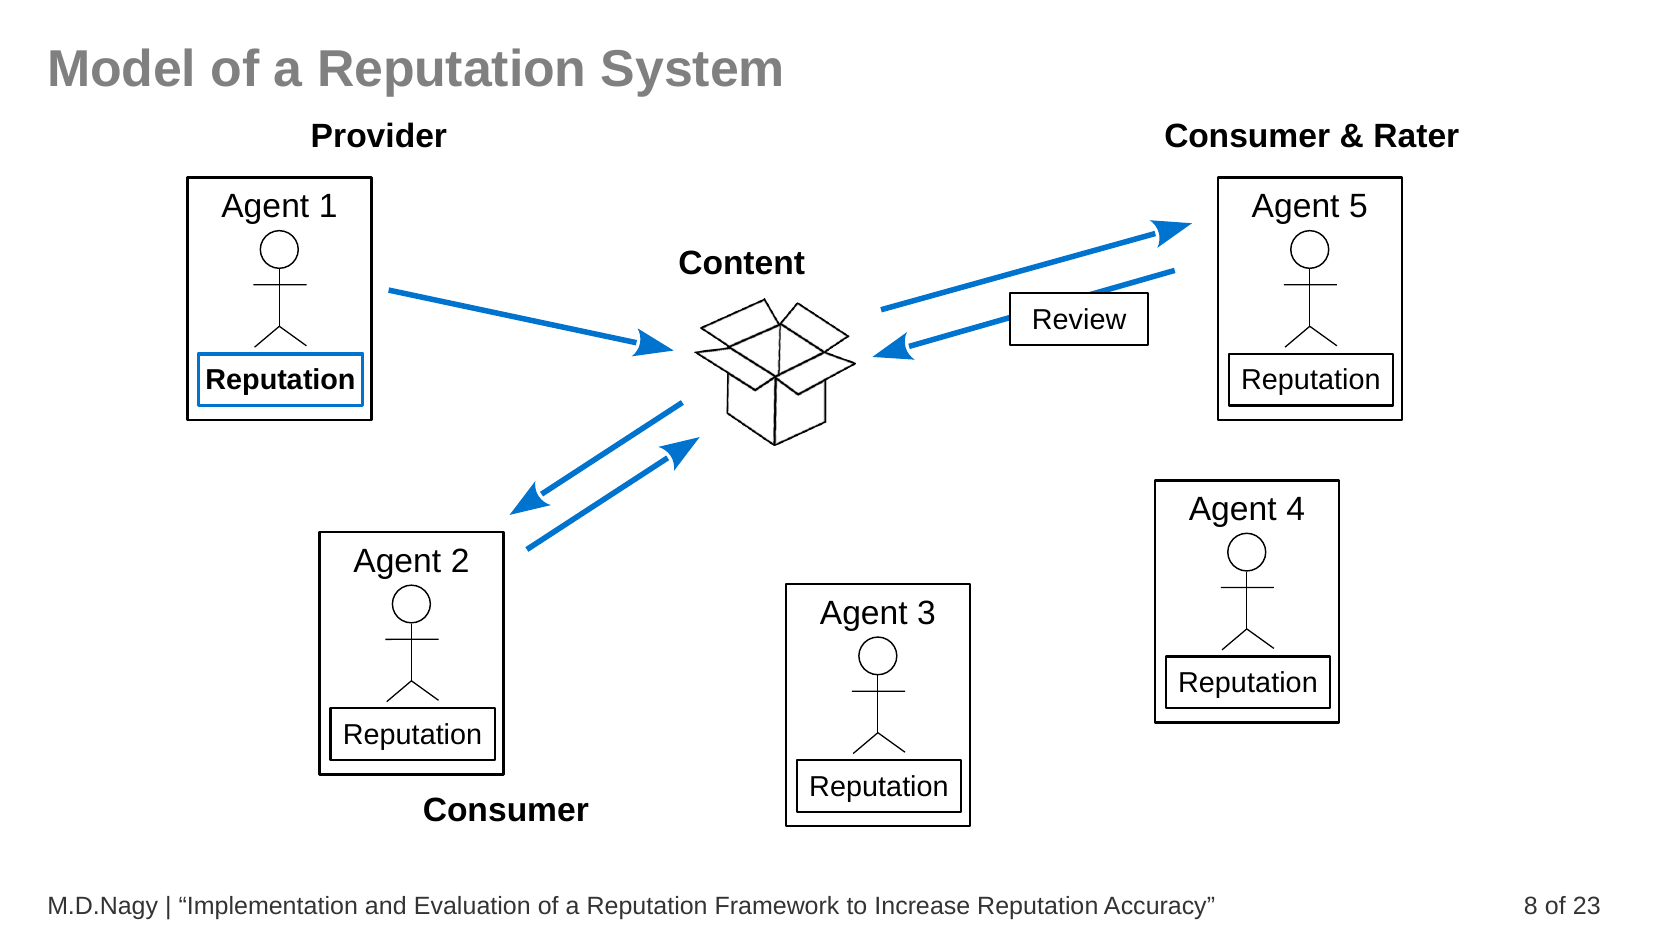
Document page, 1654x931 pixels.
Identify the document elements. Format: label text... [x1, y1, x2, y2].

title Model of a Reputation System [47, 39, 1471, 98]
picture [139, 97, 1501, 859]
